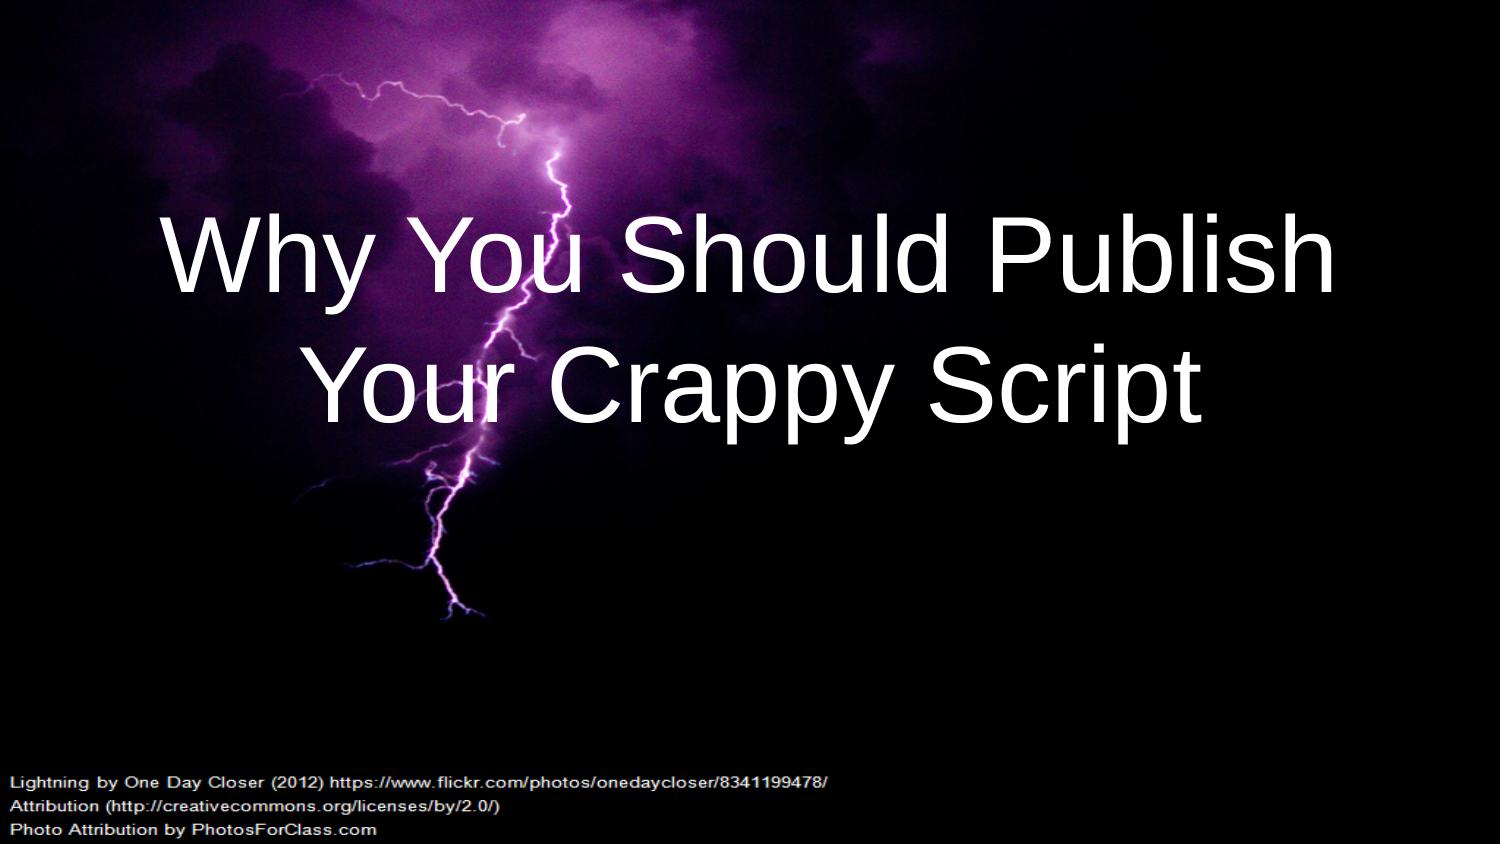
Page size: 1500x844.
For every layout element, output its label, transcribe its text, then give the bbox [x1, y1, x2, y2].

picture [0, 0, 1500, 844]
title Why You Should Publish Your Crappy Script [51, 122, 1449, 459]
